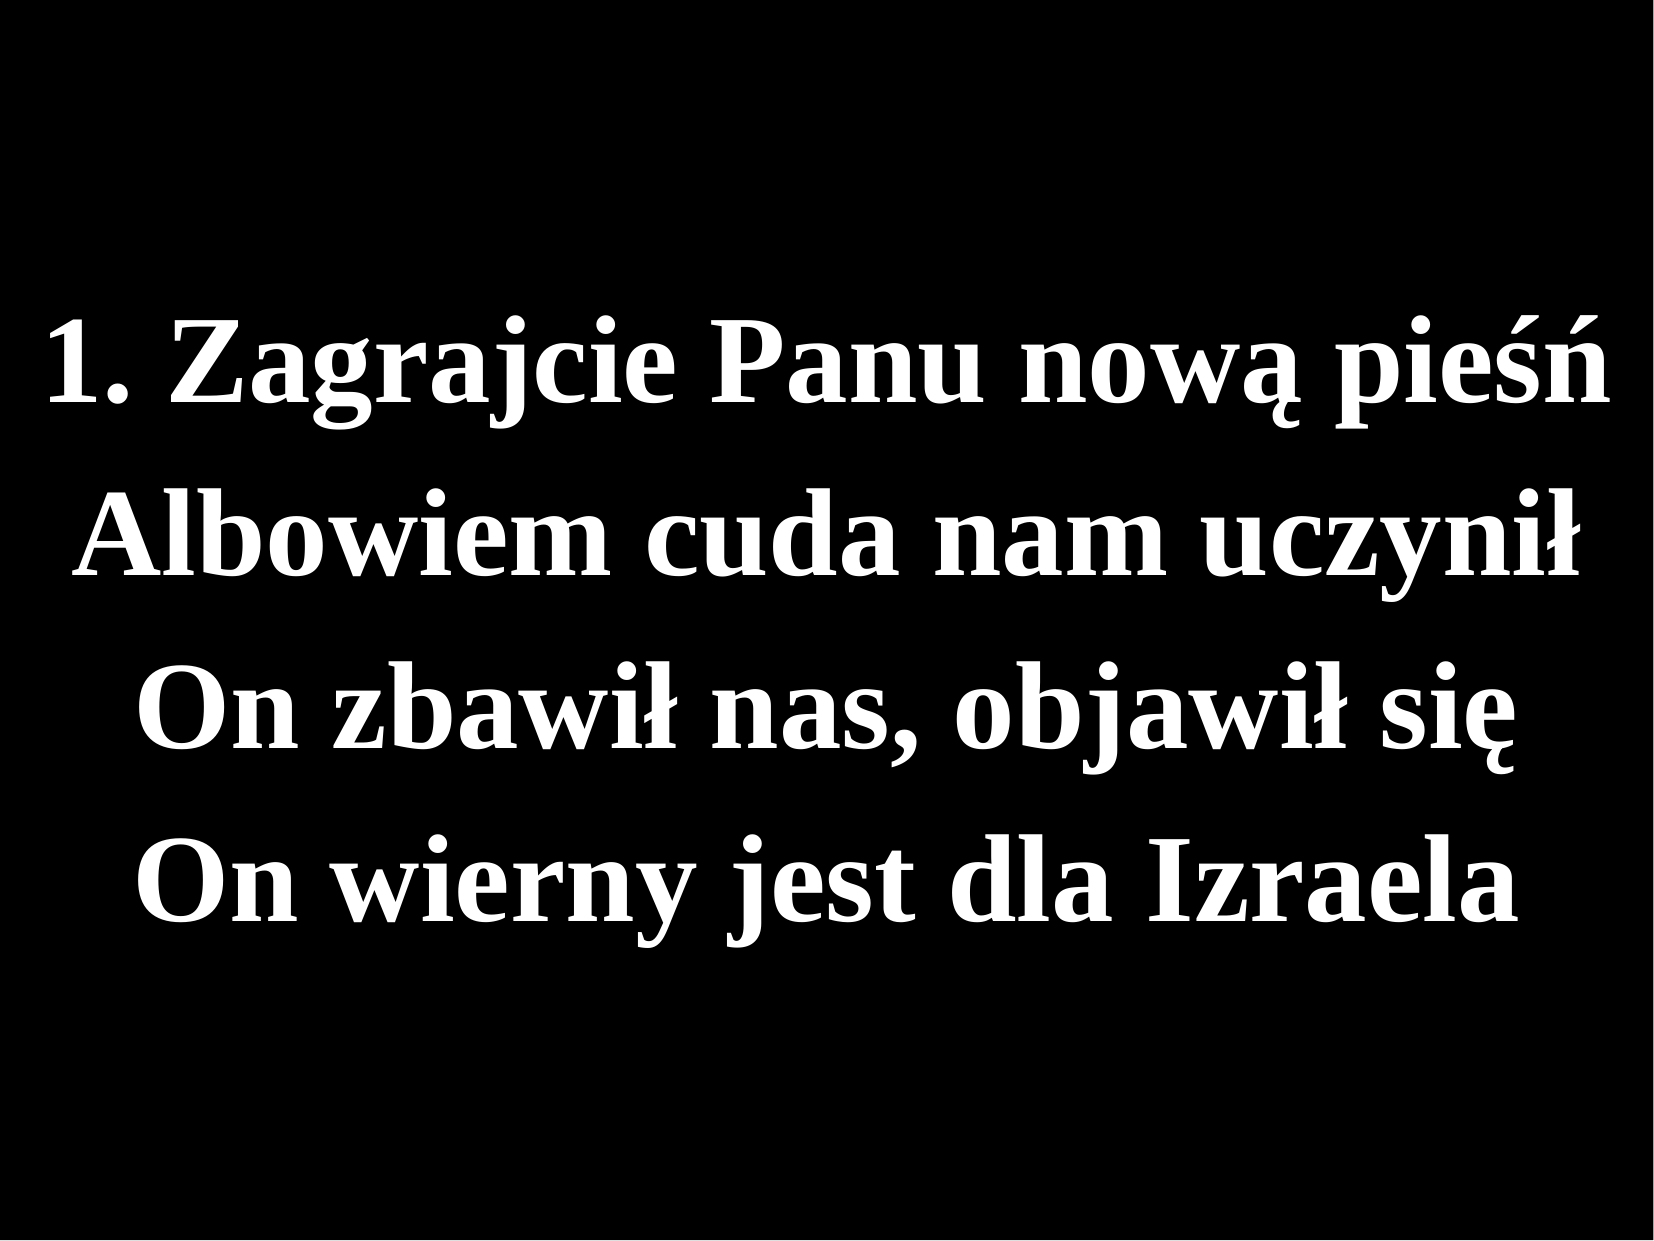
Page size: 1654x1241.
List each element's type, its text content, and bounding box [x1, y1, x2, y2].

title 1. Zagrajcie Panu nową pieśń ppp Albowiem cuda nam uczynił ppp On zbawił nas, objawił się ppp On wierny jest dla Izraela [0, 0, 1654, 1241]
